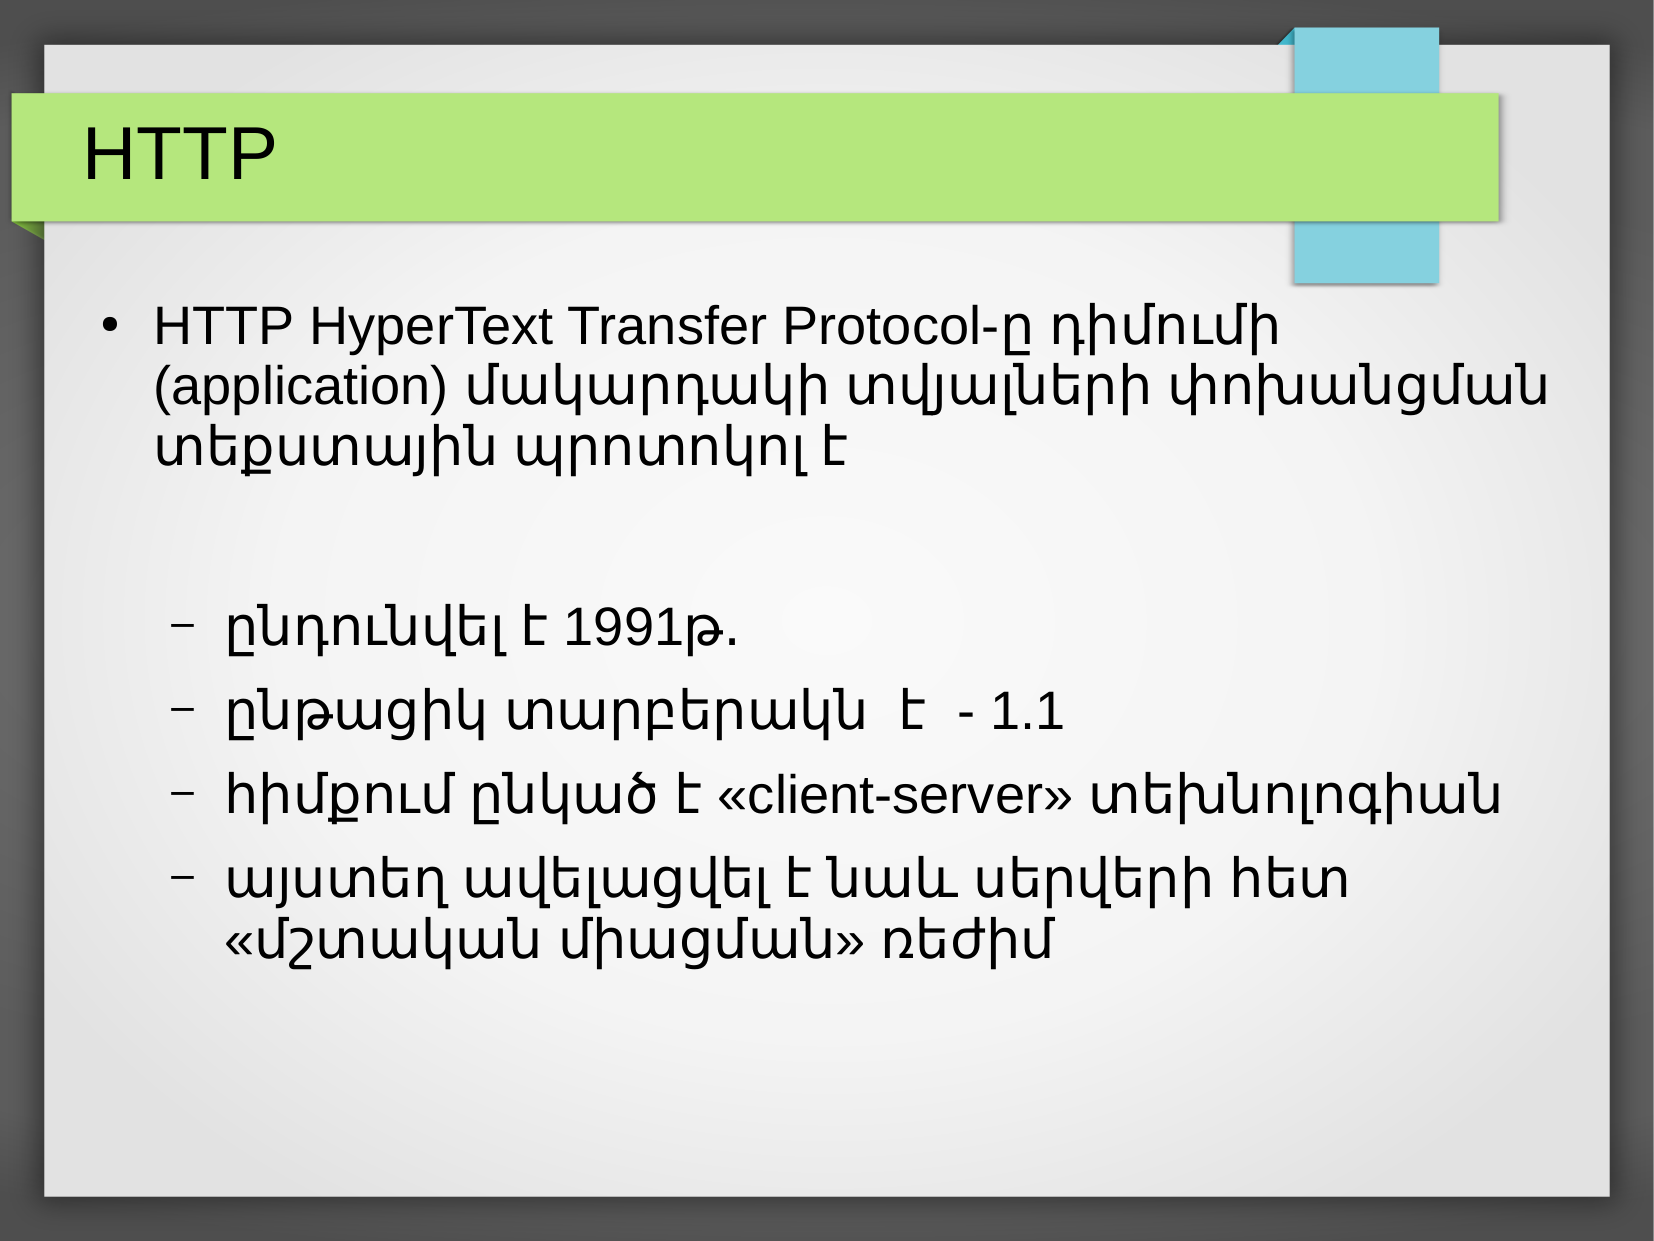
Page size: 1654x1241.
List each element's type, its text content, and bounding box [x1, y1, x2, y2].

list HTTP HyperText Transfer Protocol-ը դիմումի (application) մակարդակի տվյալների փոխանցման տեքստային պրոտոկոլ է ընդունվել է 1991թ․ ընթացիկ տարբերակն է - 1.1 հիմքում ընկած է «client-server» տեխնոլոգիան այստեղ ավելացվել է նաև սերվերի հետ «մշտական միացման» ռեժիմ [82, 295, 1571, 1015]
picture [0, 0, 1654, 1241]
title HTTP [82, 94, 1264, 213]
